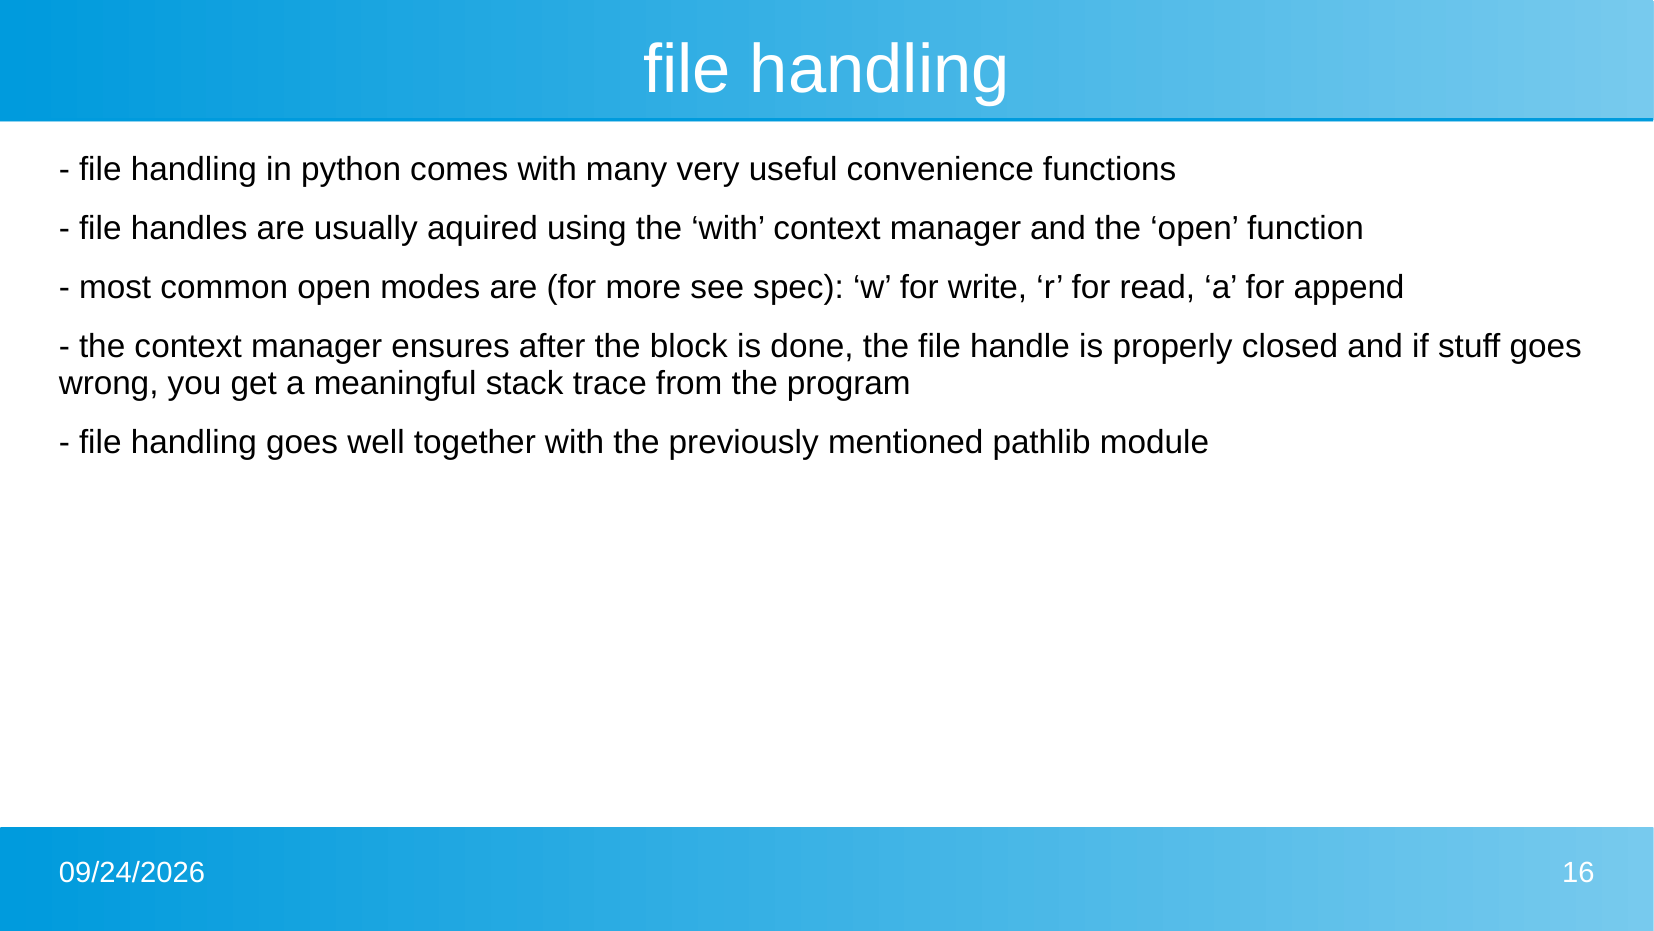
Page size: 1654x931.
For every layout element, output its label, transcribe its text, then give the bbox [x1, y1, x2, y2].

list - file handling in python comes with many very useful convenience functions - file handles are usually aquired using the ‘with’ context manager and the ‘open’ function - most common open modes are (for more see spec): ‘w’ for write, ‘r’ for read, ‘a’ for append - the context manager ensures after the block is done, the file handle is properly closed and if stuff goes wrong, you get a meaningful stack trace from the program - file handling goes well together with the previously mentioned pathlib module [59, 150, 1595, 741]
title file handling [59, 29, 1595, 108]
